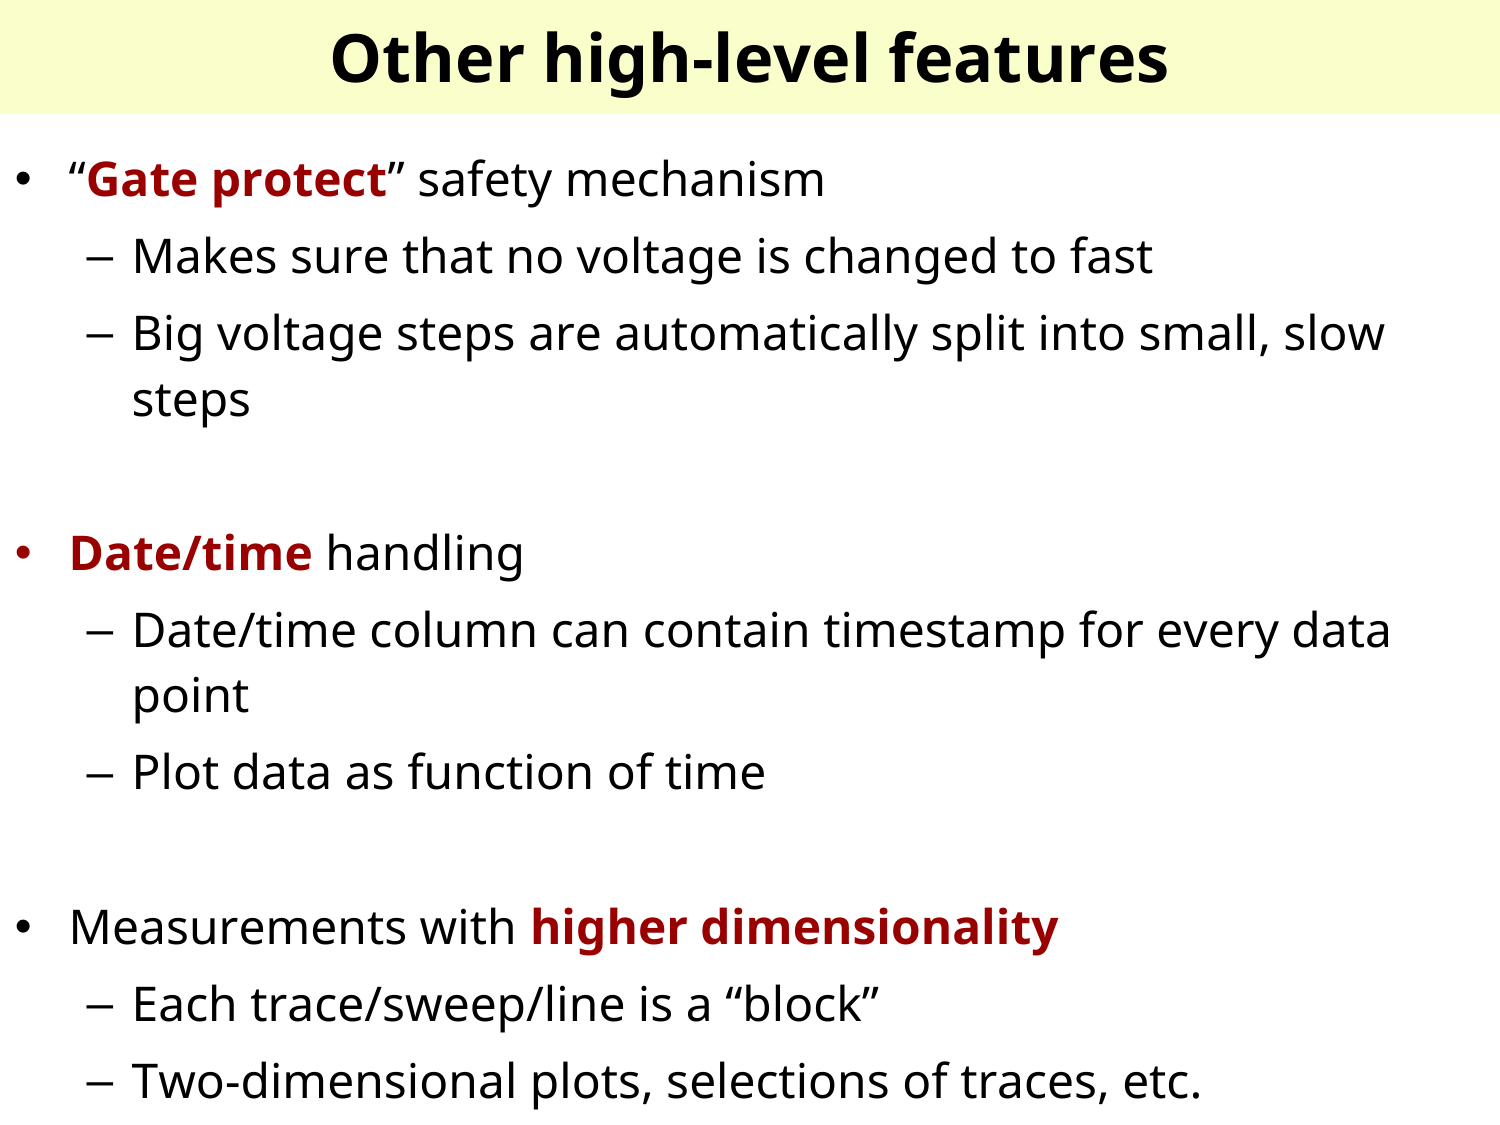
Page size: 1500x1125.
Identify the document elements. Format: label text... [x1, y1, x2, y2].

title Other high-level features [0, 0, 1500, 114]
list “Gate protect” safety mechanism Makes sure that no voltage is changed to fast Big voltage steps are automatically split into small, slow steps Date/time handling Date/time column can contain timestamp for every data point Plot data as function of time Measurements with higher dimensionality Each trace/sweep/line is a “block” Two-dimensional plots, selections of traces, etc. [0, 137, 1500, 1125]
